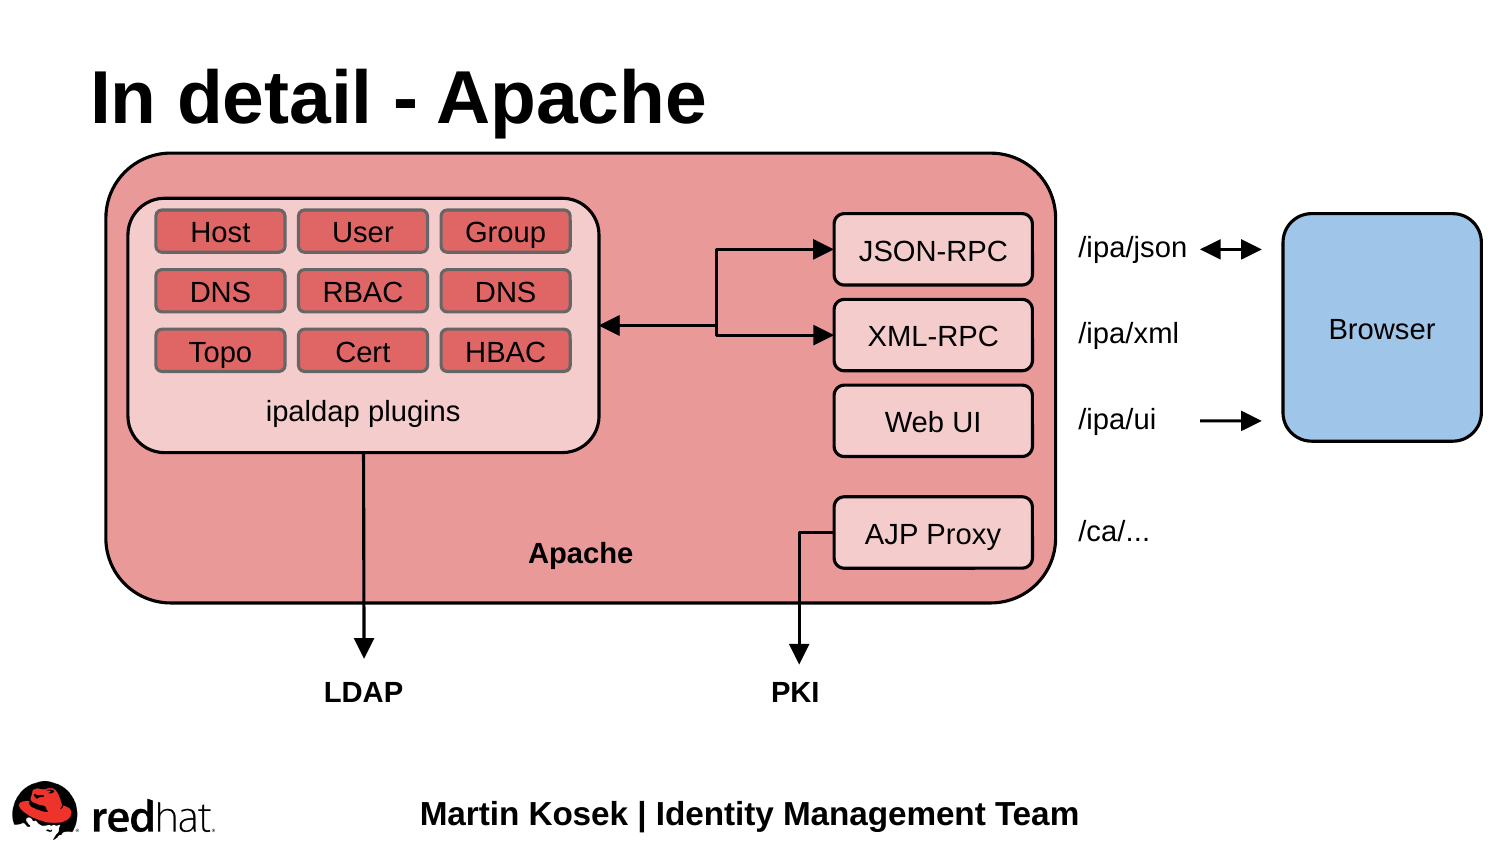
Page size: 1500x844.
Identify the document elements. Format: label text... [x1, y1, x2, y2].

text_box LDAP [295, 658, 432, 731]
text_box RBAC [298, 269, 428, 312]
text_box /ca/... [1063, 496, 1201, 569]
title In detail - Apache [75, 12, 1425, 154]
text_box /ipa/xml [1063, 299, 1201, 371]
text_box User [298, 209, 428, 253]
text_box XML-RPC [834, 299, 1033, 371]
text_box Group [441, 209, 571, 253]
text_box JSON-RPC [834, 213, 1033, 286]
text_box /ipa/json [1063, 213, 1229, 286]
text_box Topo [155, 329, 286, 372]
text_box DNS [441, 269, 571, 312]
text_box AJP Proxy [834, 496, 1033, 569]
text_box Web UI [834, 385, 1033, 457]
text_box HBAC [441, 329, 571, 372]
text_box DNS [155, 269, 286, 312]
text_box ipaldap plugins [127, 198, 600, 453]
text_box PKI [727, 658, 864, 731]
text_box Host [155, 209, 286, 253]
text_box Apache [105, 153, 1056, 603]
text_box Browser [1282, 213, 1482, 442]
picture [12, 781, 215, 844]
text_box /ipa/ui [1063, 385, 1201, 457]
text_box Cert [298, 329, 428, 372]
